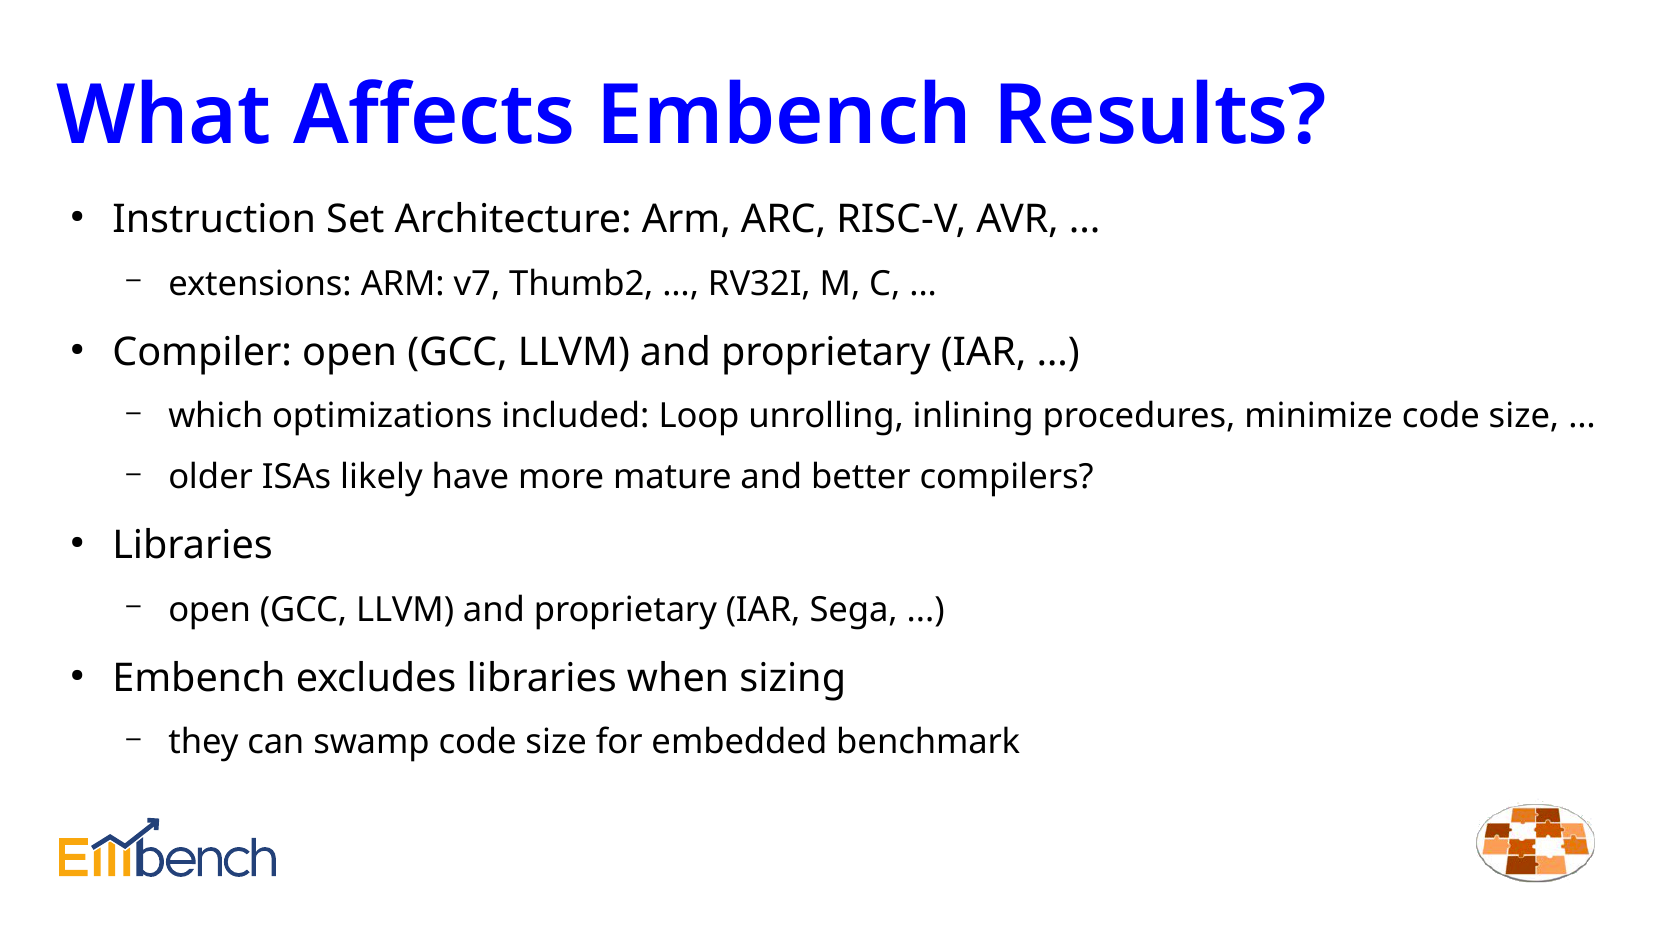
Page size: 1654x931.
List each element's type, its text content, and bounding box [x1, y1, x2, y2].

picture [1476, 809, 1595, 883]
title What Affects Embench Results? [56, 49, 1597, 173]
list Instruction Set Architecture: Arm, ARC, RISC-V, AVR, ... extensions: ARM: v7, Thumb2, …, RV32I, M, C, ... Compiler: open (GCC, LLVM) and proprietary (IAR, …) which optimizations included: Loop unrolling, inlining procedures, minimize code size, … older ISAs likely have more mature and better compilers? Libraries open (GCC, LLVM) and proprietary (IAR, Sega, ...) Embench excludes libraries when sizing they can swamp code size for embedded benchmark [56, 190, 1598, 809]
